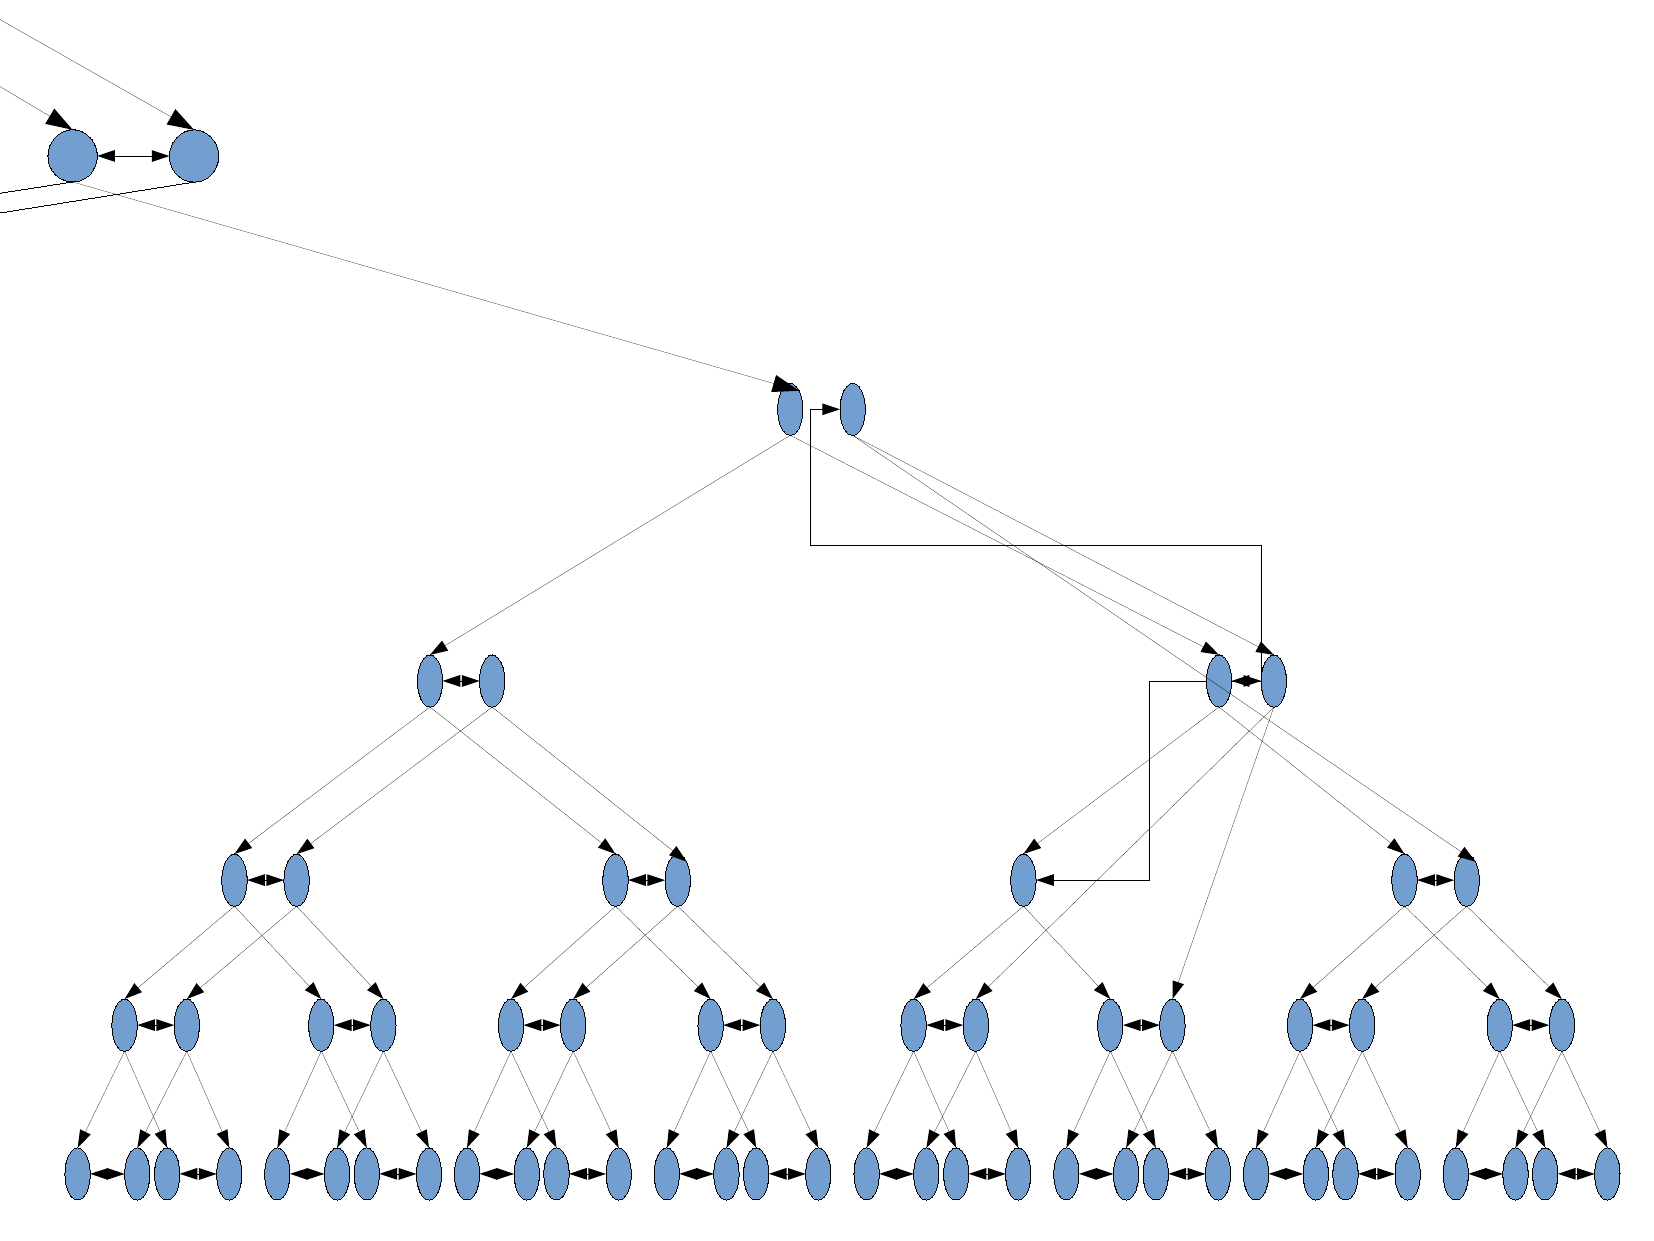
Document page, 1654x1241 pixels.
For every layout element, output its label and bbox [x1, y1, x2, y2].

text_box [1349, 999, 1375, 1052]
text_box [1097, 999, 1123, 1052]
text_box [221, 854, 248, 906]
text_box [1303, 1148, 1329, 1201]
text_box [174, 999, 200, 1052]
text_box [370, 999, 397, 1052]
text_box [264, 1147, 290, 1200]
text_box [498, 999, 524, 1051]
text_box [602, 854, 629, 906]
text_box [1391, 854, 1418, 906]
text_box [1159, 999, 1186, 1052]
text_box [1143, 1147, 1169, 1200]
text_box [697, 999, 724, 1052]
text_box [913, 1147, 939, 1201]
text_box [111, 999, 138, 1052]
text_box [805, 1147, 831, 1201]
text_box [324, 1147, 350, 1201]
text_box [216, 1147, 242, 1201]
text_box [606, 1147, 632, 1201]
text_box [1205, 1148, 1231, 1201]
text_box [760, 999, 786, 1051]
text_box [154, 1148, 180, 1200]
text_box [1395, 1147, 1421, 1201]
text_box [1053, 1147, 1079, 1200]
text_box [354, 1147, 380, 1200]
text_box [1261, 654, 1287, 708]
text_box [479, 654, 505, 707]
text_box [1532, 1148, 1558, 1200]
text_box [1287, 999, 1313, 1051]
text_box [308, 999, 334, 1052]
text_box [1454, 858, 1480, 906]
text_box [454, 1147, 480, 1200]
text_box [665, 857, 691, 906]
text_box [1010, 854, 1037, 906]
text_box [47, 129, 98, 182]
text_box [1113, 1147, 1139, 1201]
text_box [1443, 1148, 1469, 1200]
text_box [1243, 1147, 1269, 1200]
text_box [743, 1148, 769, 1200]
text_box [900, 999, 927, 1052]
text_box [416, 1147, 442, 1201]
text_box [1206, 655, 1232, 693]
text_box [1332, 1147, 1359, 1200]
text_box [943, 1148, 969, 1200]
text_box [840, 383, 866, 436]
text_box [1005, 1148, 1031, 1201]
text_box [1594, 1147, 1621, 1201]
text_box [1549, 999, 1575, 1051]
text_box [1487, 999, 1513, 1052]
text_box [963, 999, 989, 1052]
text_box [417, 655, 443, 707]
text_box [124, 1147, 150, 1201]
text_box [790, 383, 799, 390]
text_box [543, 1147, 570, 1200]
text_box [654, 1147, 680, 1200]
text_box [560, 999, 586, 1052]
text_box [283, 854, 310, 906]
text_box [169, 129, 219, 183]
text_box [777, 391, 803, 435]
text_box [1206, 678, 1230, 707]
text_box [514, 1148, 540, 1201]
text_box [853, 1147, 880, 1200]
text_box [713, 1147, 740, 1201]
text_box [64, 1147, 91, 1200]
text_box [1502, 1147, 1529, 1201]
